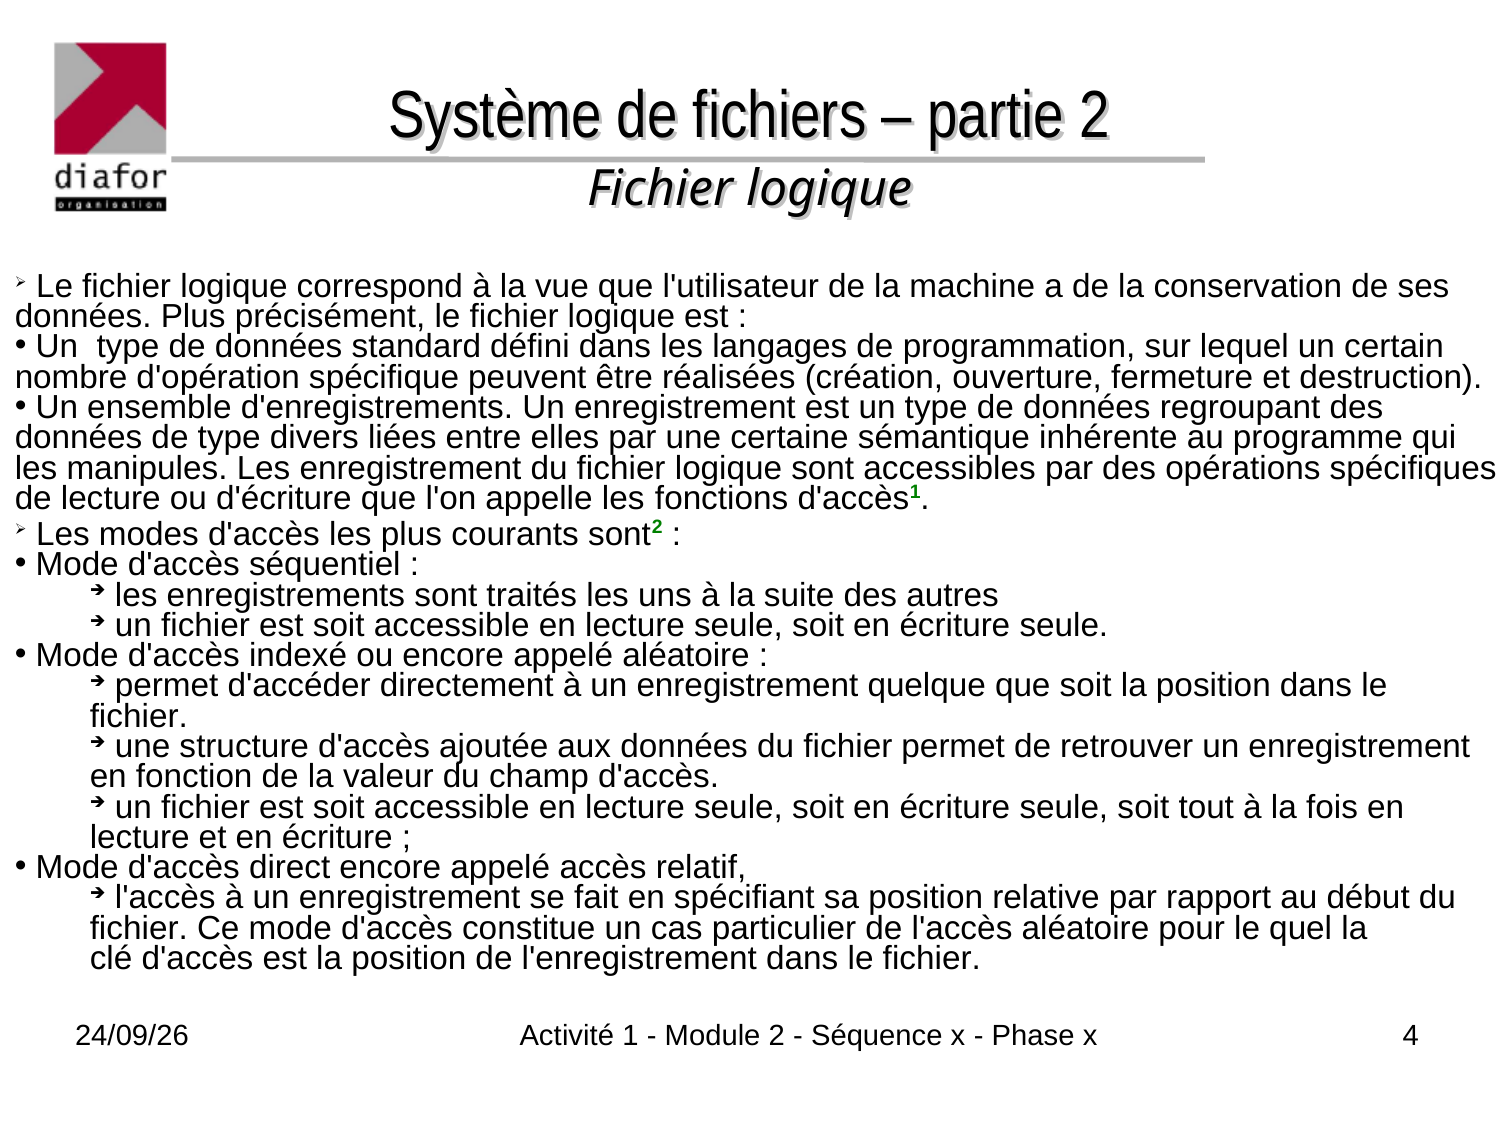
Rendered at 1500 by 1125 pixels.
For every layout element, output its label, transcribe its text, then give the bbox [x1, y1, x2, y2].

picture [53, 42, 168, 213]
text_box Le fichier logique correspond à la vue que l'utilisateur de la machine a de la conservation de ses données. Plus précisément, le fichier logique est : Un type de données standard défini dans les langages de programmation, sur lequel un certain nombre d'opération spécifique peuvent être réalisées (création, ouverture, fermeture et destruction). Un ensemble d'enregistrements. Un enregistrement est un type de données regroupant des données de type divers liées entre elles par une certaine sémantique inhérente au programme qui les manipules. Les enregistrement du fichier logique sont accessibles par des opérations spécifiques de lecture ou d'écriture que l'on appelle les fonctions d'accès1. [0, 265, 1500, 523]
text_box Les modes d'accès les plus courants sont2 : Mode d'accès séquentiel : les enregistrements sont traités les uns à la suite des autres un fichier est soit accessible en lecture seule, soit en écriture seule. Mode d'accès indexé ou encore appelé aléatoire : permet d'accéder directement à un enregistrement quelque que soit la position dans le fichier. une structure d'accès ajoutée aux données du fichier permet de retrouver un enregistrement en fonction de la valeur du champ d'accès. un fichier est soit accessible en lecture seule, soit en écriture seule, soit tout à la fois en lecture et en écriture ; Mode d'accès direct encore appelé accès relatif, l'accès à un enregistrement se fait en spécifiant sa position relative par rapport au début du fichier. Ce mode d'accès constitue un cas particulier de l'accès aléatoire pour le quel la clé d'accès est la position de l'enregistrement dans le fichier. [0, 513, 1497, 984]
title Système de fichiers – partie 2 Fichier logique [75, 45, 1426, 250]
